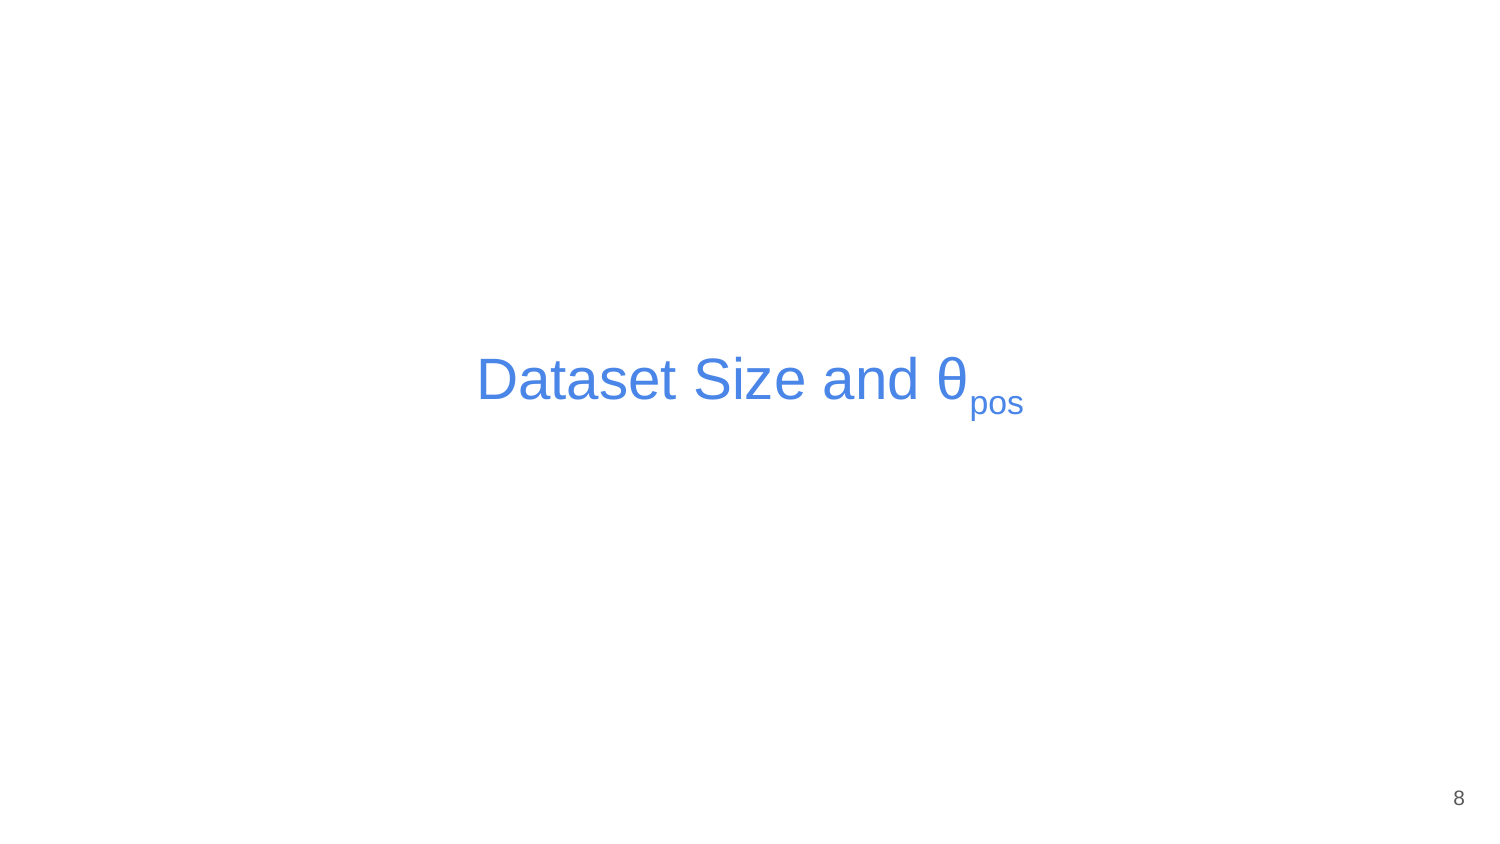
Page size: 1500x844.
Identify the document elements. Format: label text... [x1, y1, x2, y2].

title Dataset Size and θpos [124, 326, 1376, 517]
slide_number 1 [1389, 764, 1480, 830]
